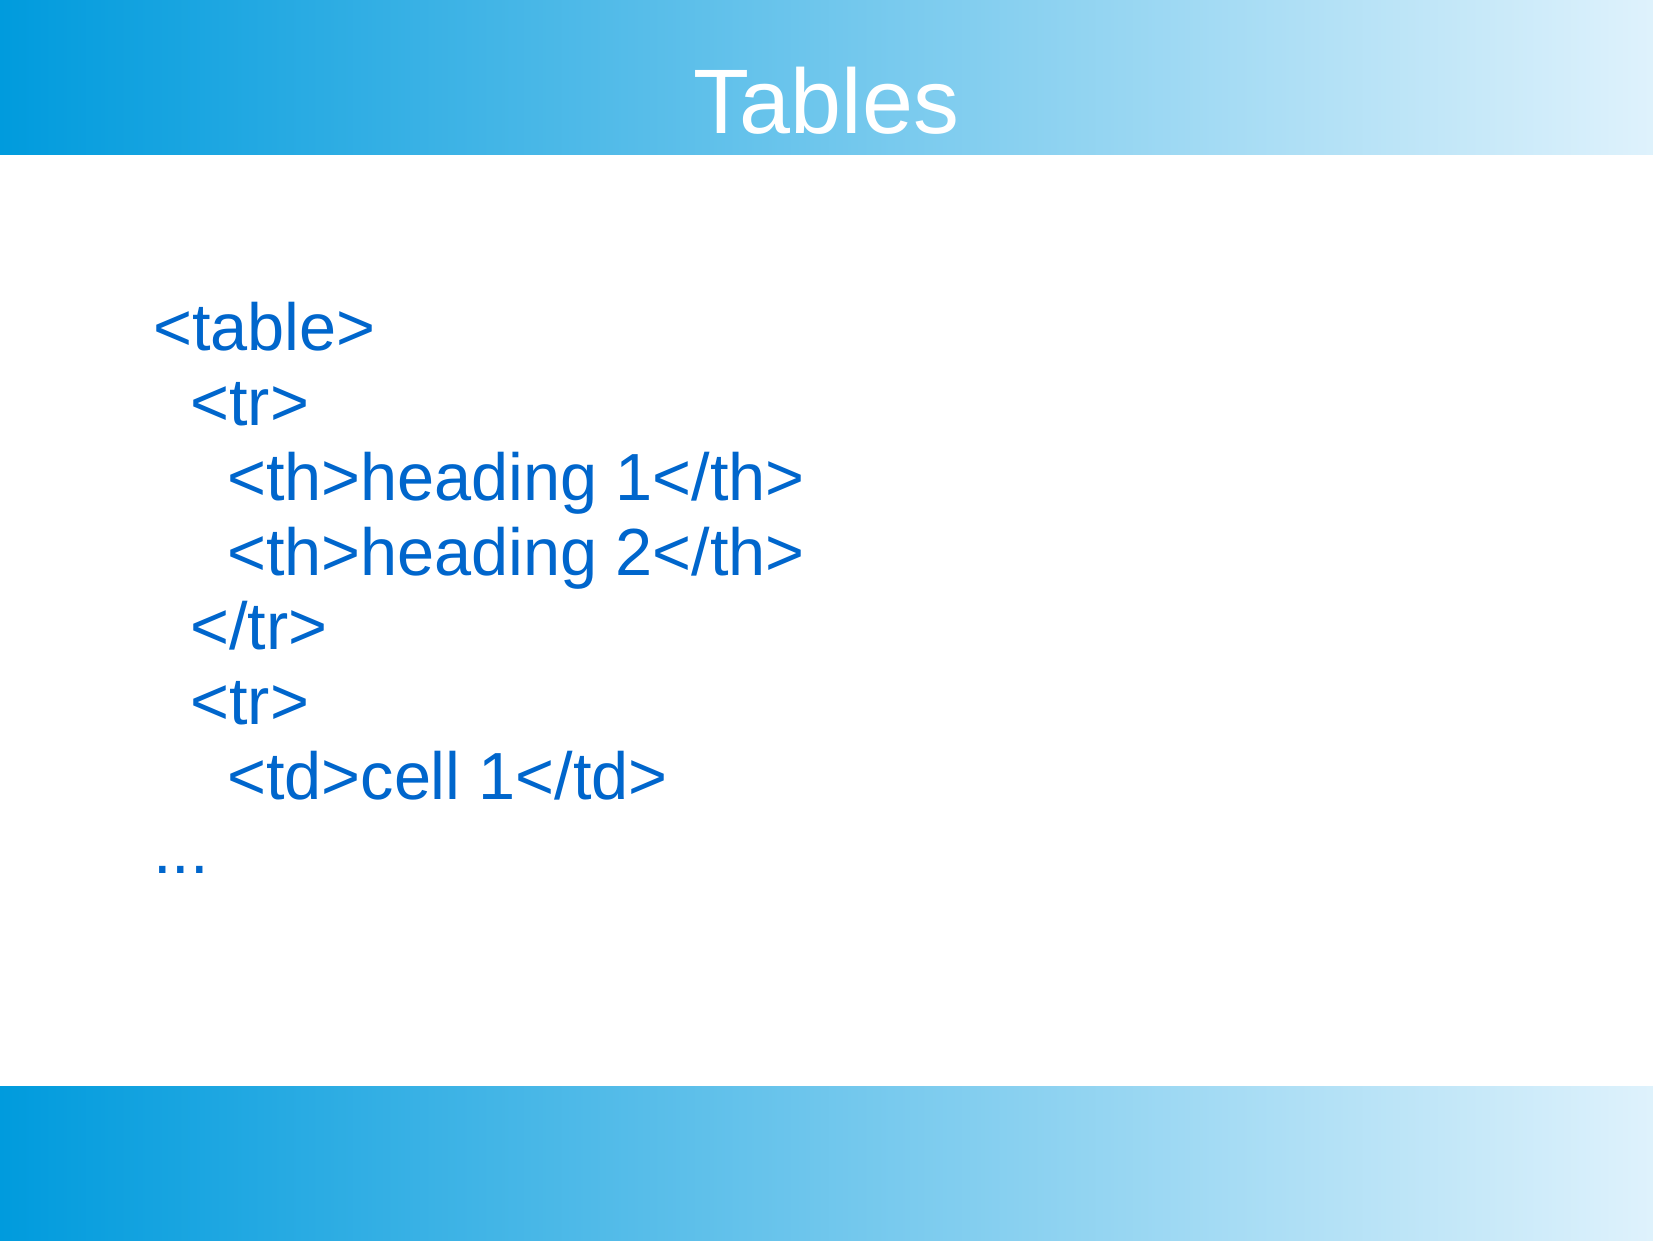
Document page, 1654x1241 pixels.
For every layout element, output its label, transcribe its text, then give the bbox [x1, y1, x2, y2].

list <table> <tr> <th>heading 1</th> <th>heading 2</th> </tr> <tr> <td>cell 1</td> ... [82, 290, 1571, 1010]
title Tables [82, 49, 1571, 155]
